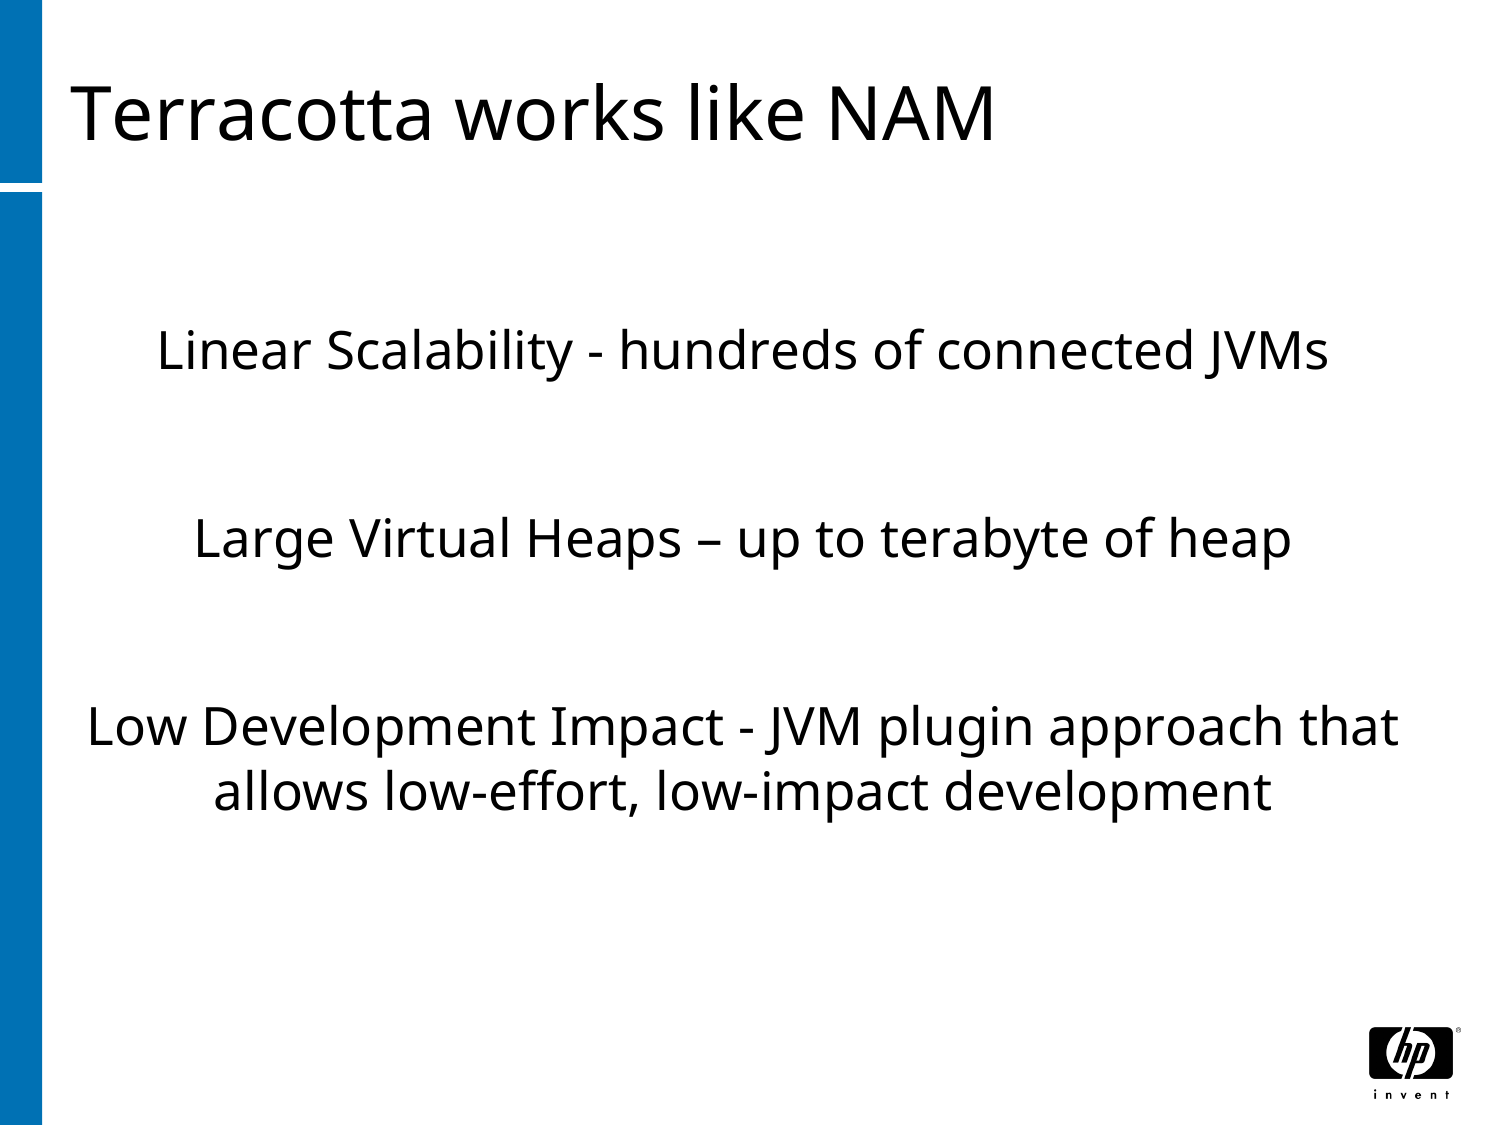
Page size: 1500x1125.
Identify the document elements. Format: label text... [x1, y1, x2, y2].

title Terracotta works like NAM [70, 18, 1423, 207]
subtitle Linear Scalability - hundreds of connected JVMs Large Virtual Heaps – up to terabyte of heap Low Development Impact - JVM plugin approach that allows low-effort, low-impact development [65, 237, 1423, 998]
picture [1369, 1027, 1461, 1099]
